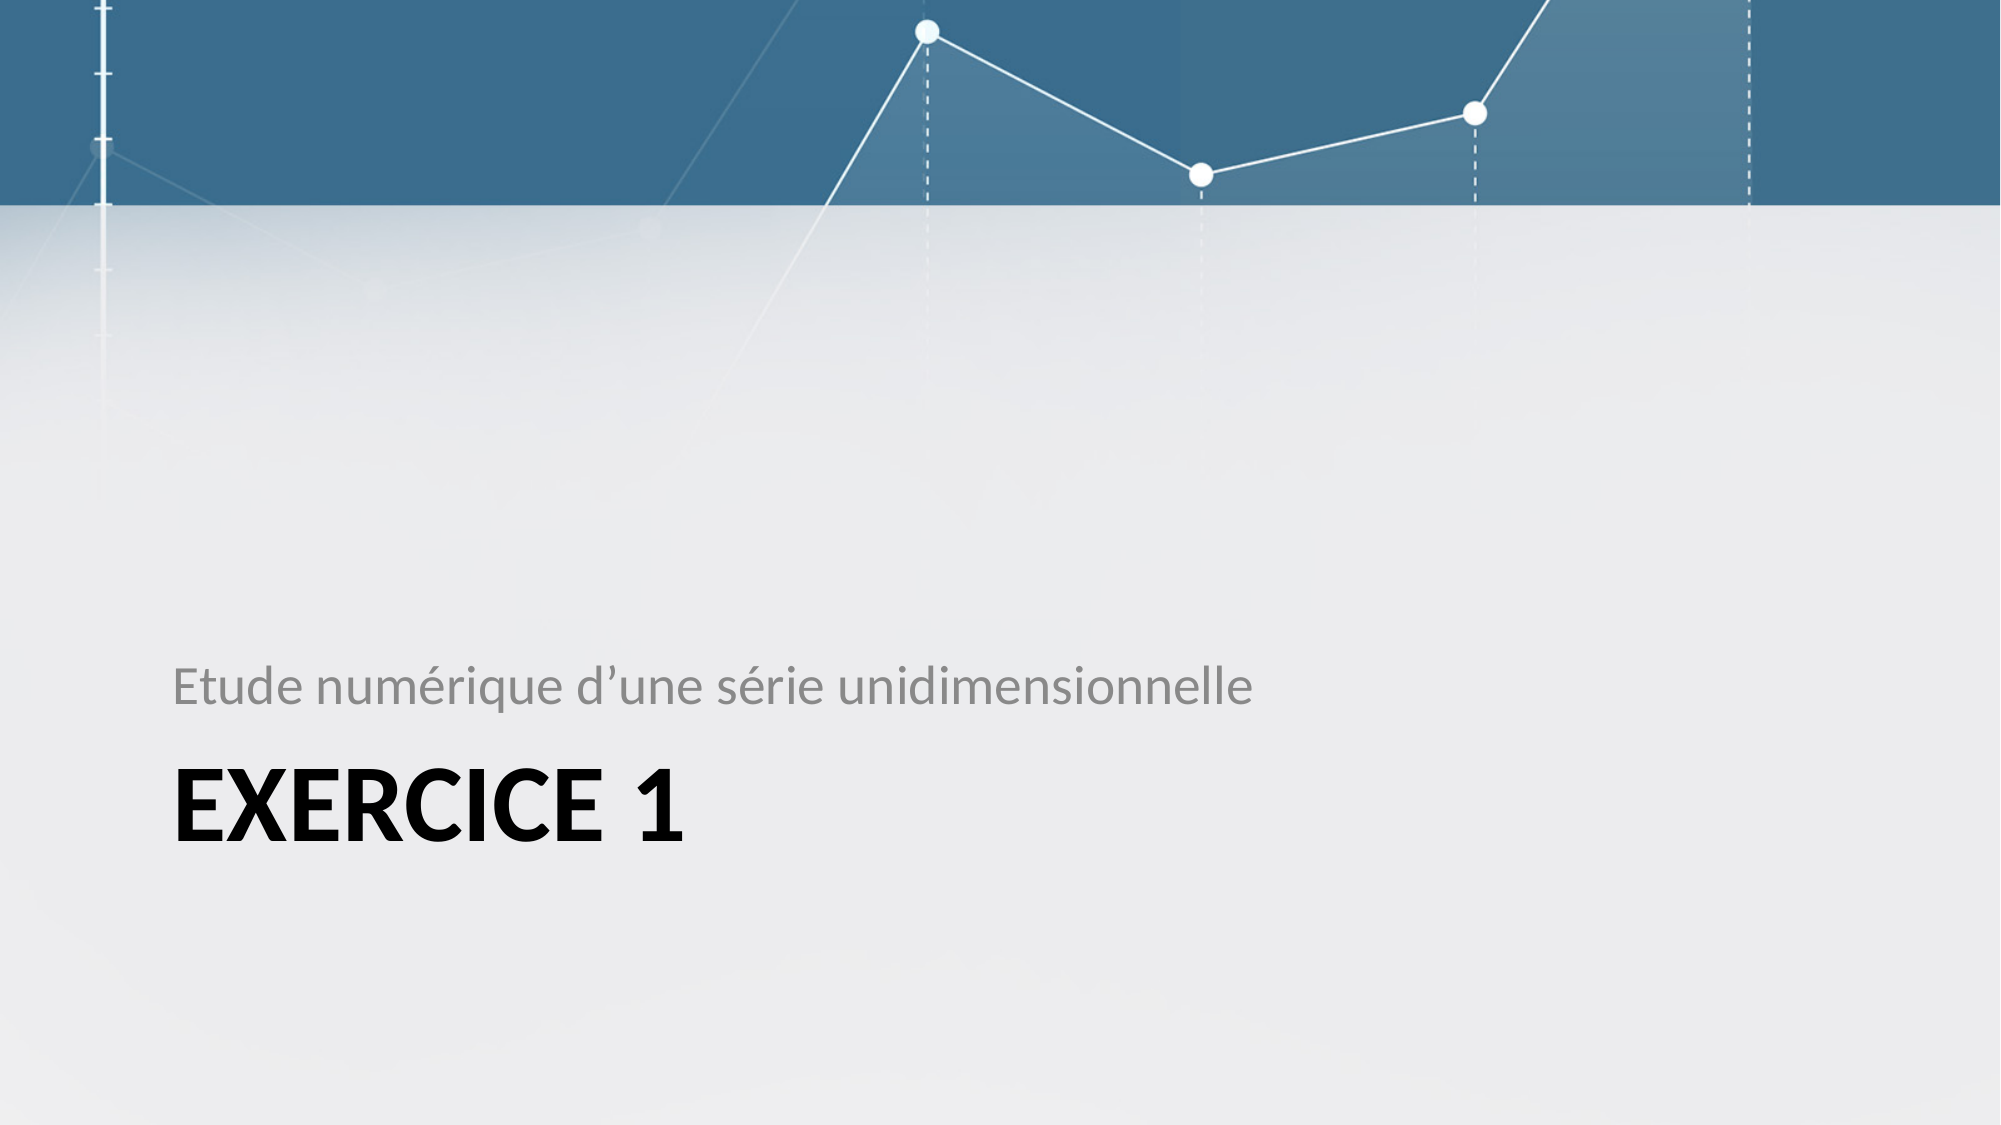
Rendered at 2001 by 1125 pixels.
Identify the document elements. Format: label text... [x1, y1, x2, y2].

list Etude numérique d’une série unidimensionnelle [157, 476, 1858, 723]
title Exercice 1 [157, 723, 1858, 947]
